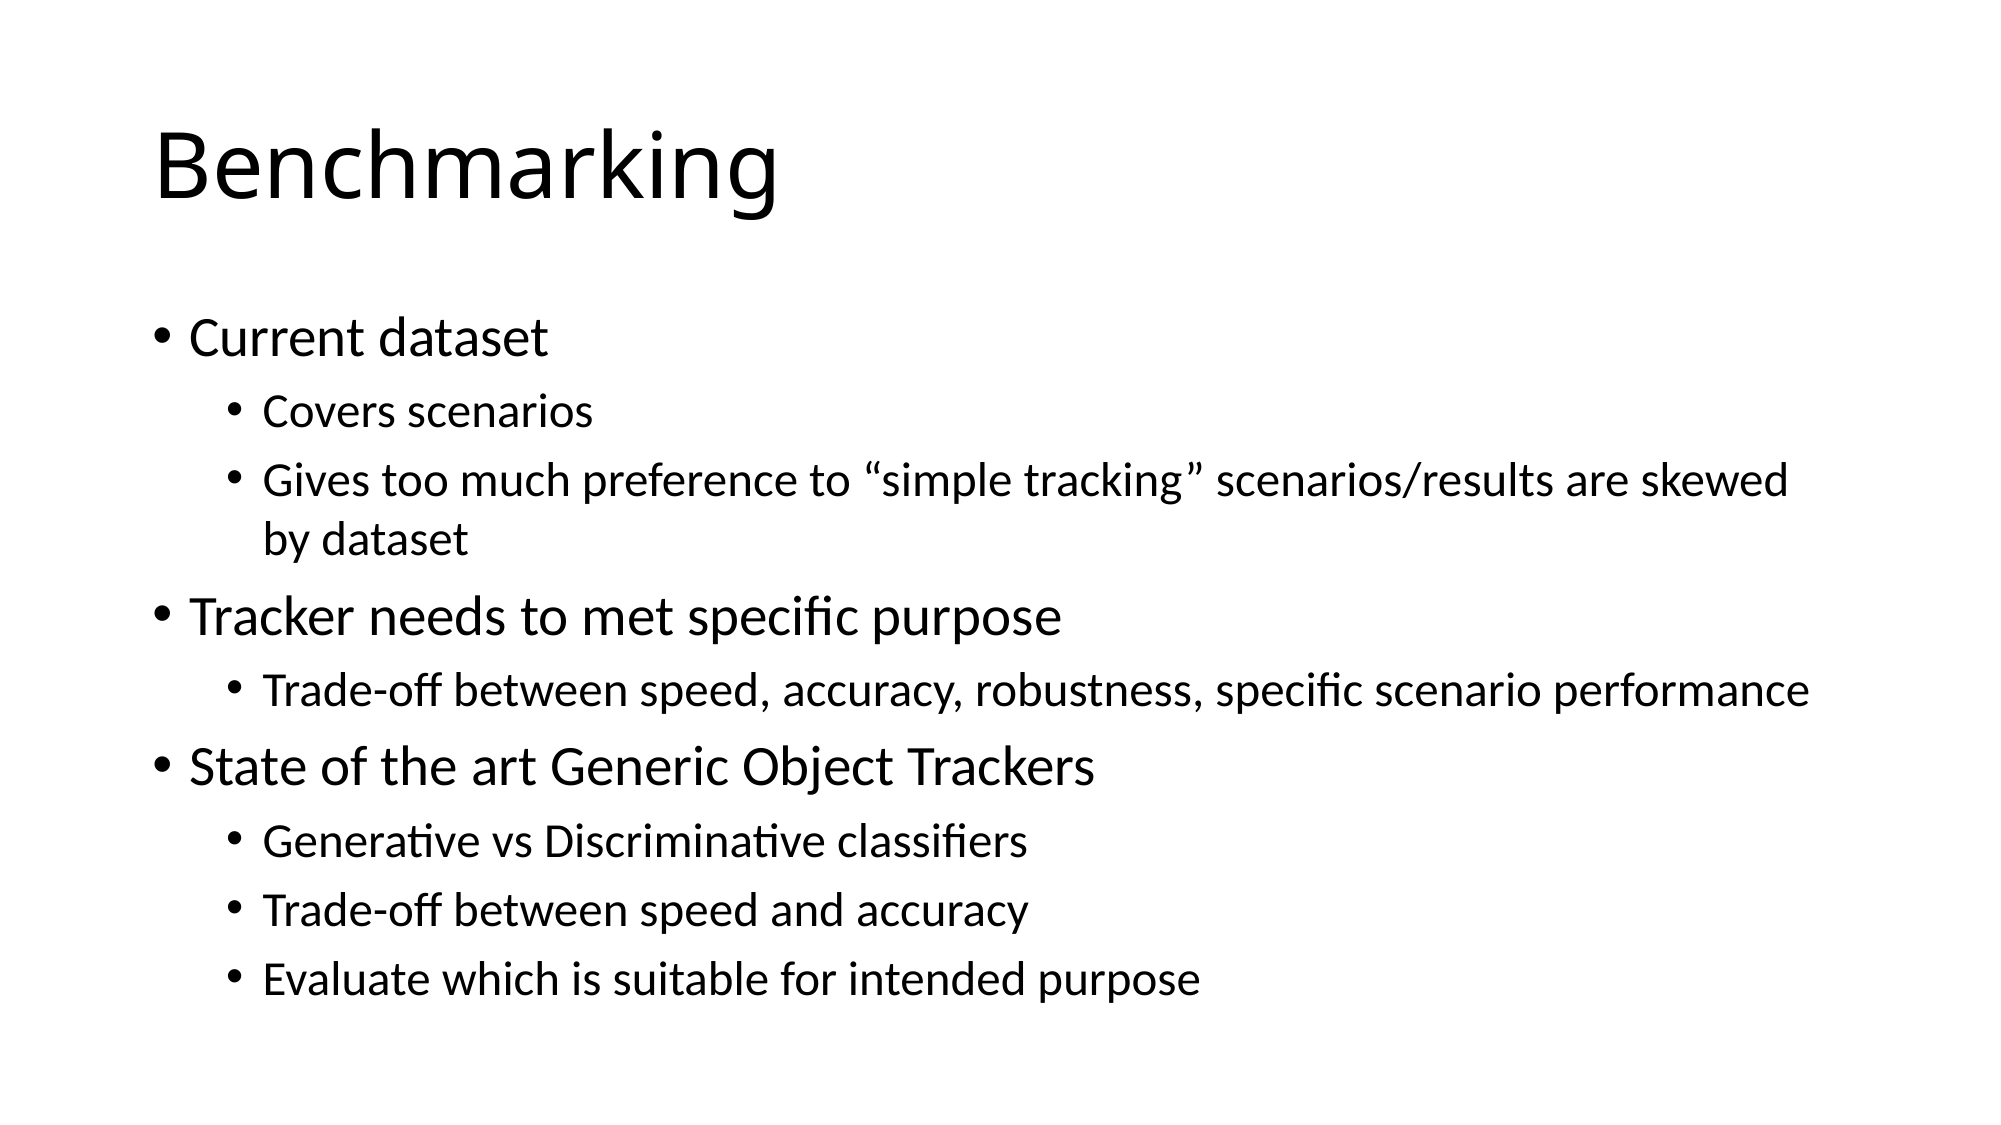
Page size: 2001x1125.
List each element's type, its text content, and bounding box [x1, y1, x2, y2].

list Current dataset Covers scenarios Gives too much preference to “simple tracking” scenarios/results are skewed by dataset Tracker needs to met specific purpose Trade-off between speed, accuracy, robustness, specific scenario performance State of the art Generic Object Trackers Generative vs Discriminative classifiers Trade-off between speed and accuracy Evaluate which is suitable for intended purpose [137, 299, 1863, 1014]
title Benchmarking [137, 59, 1863, 278]
